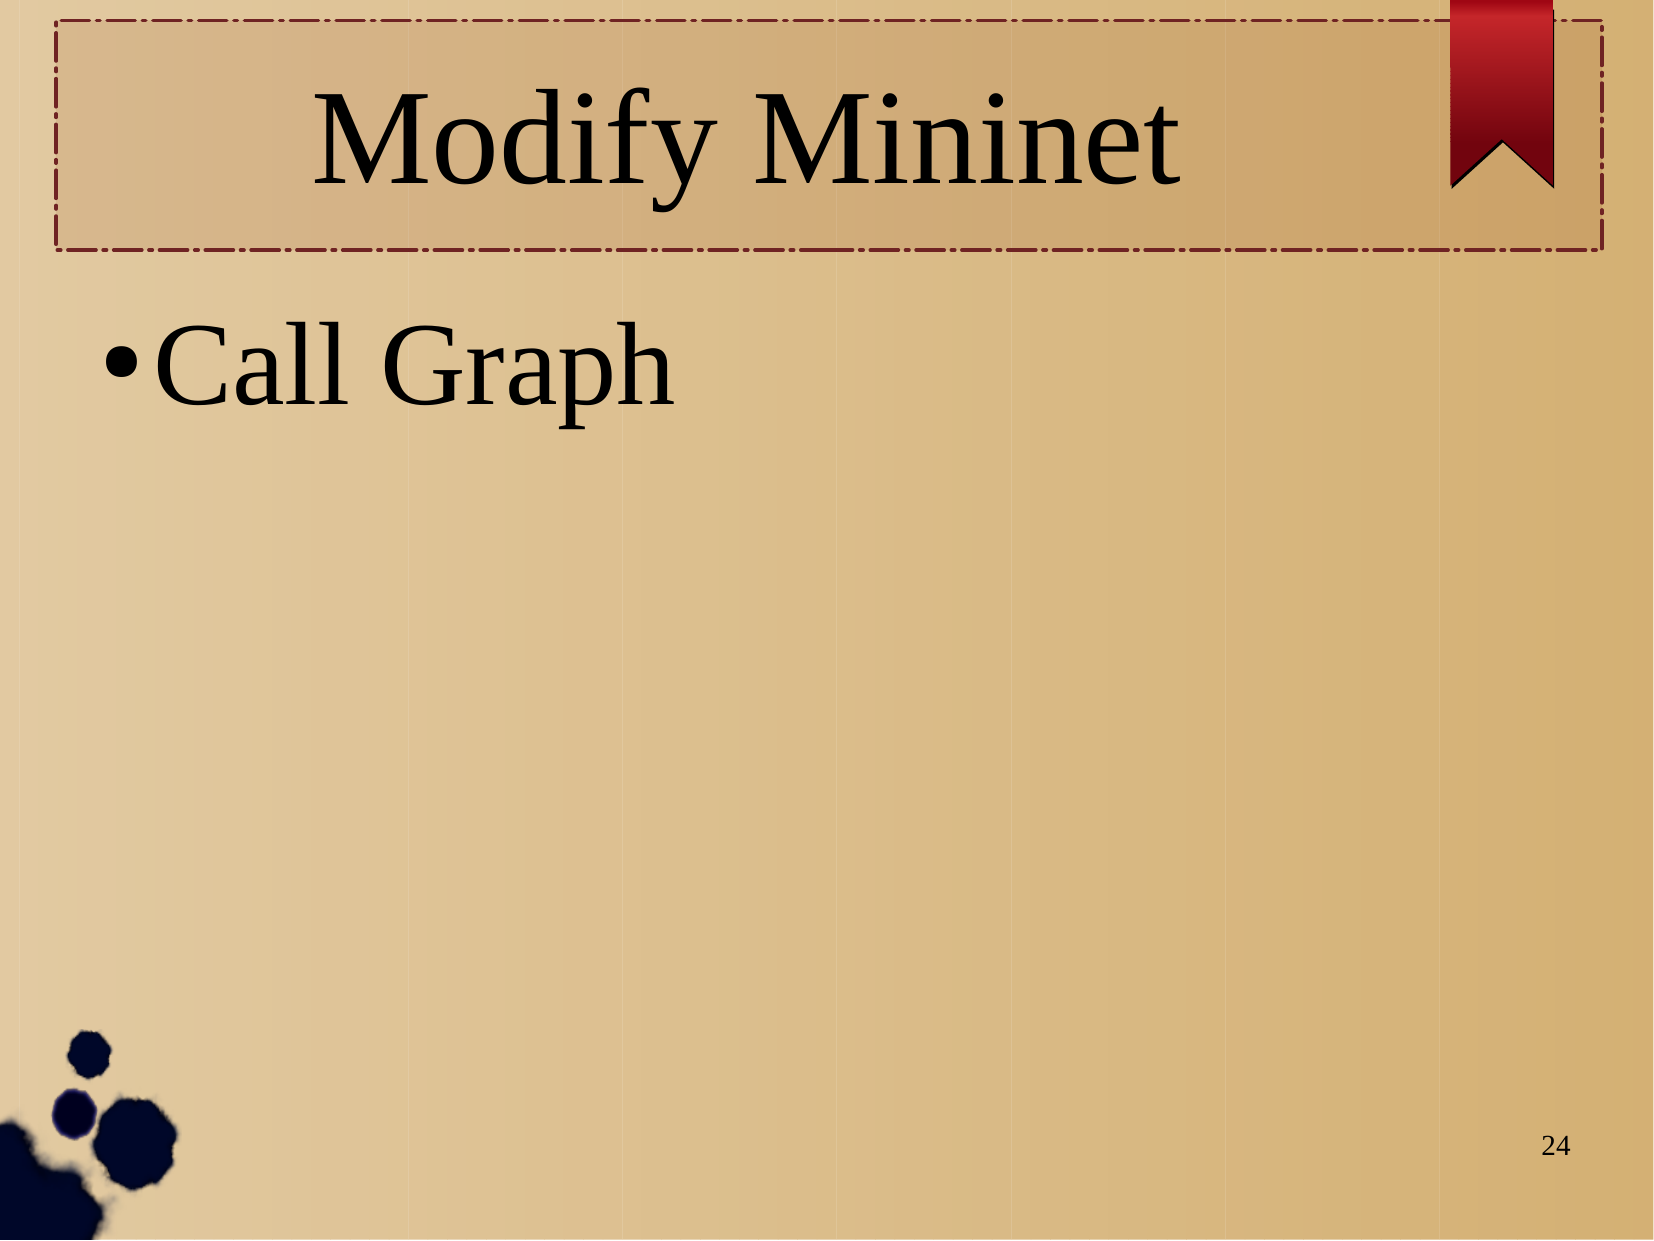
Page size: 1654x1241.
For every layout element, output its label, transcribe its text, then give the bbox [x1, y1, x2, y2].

list Call Graph [82, 299, 1571, 1019]
title Modify Mininet [82, 47, 1412, 229]
